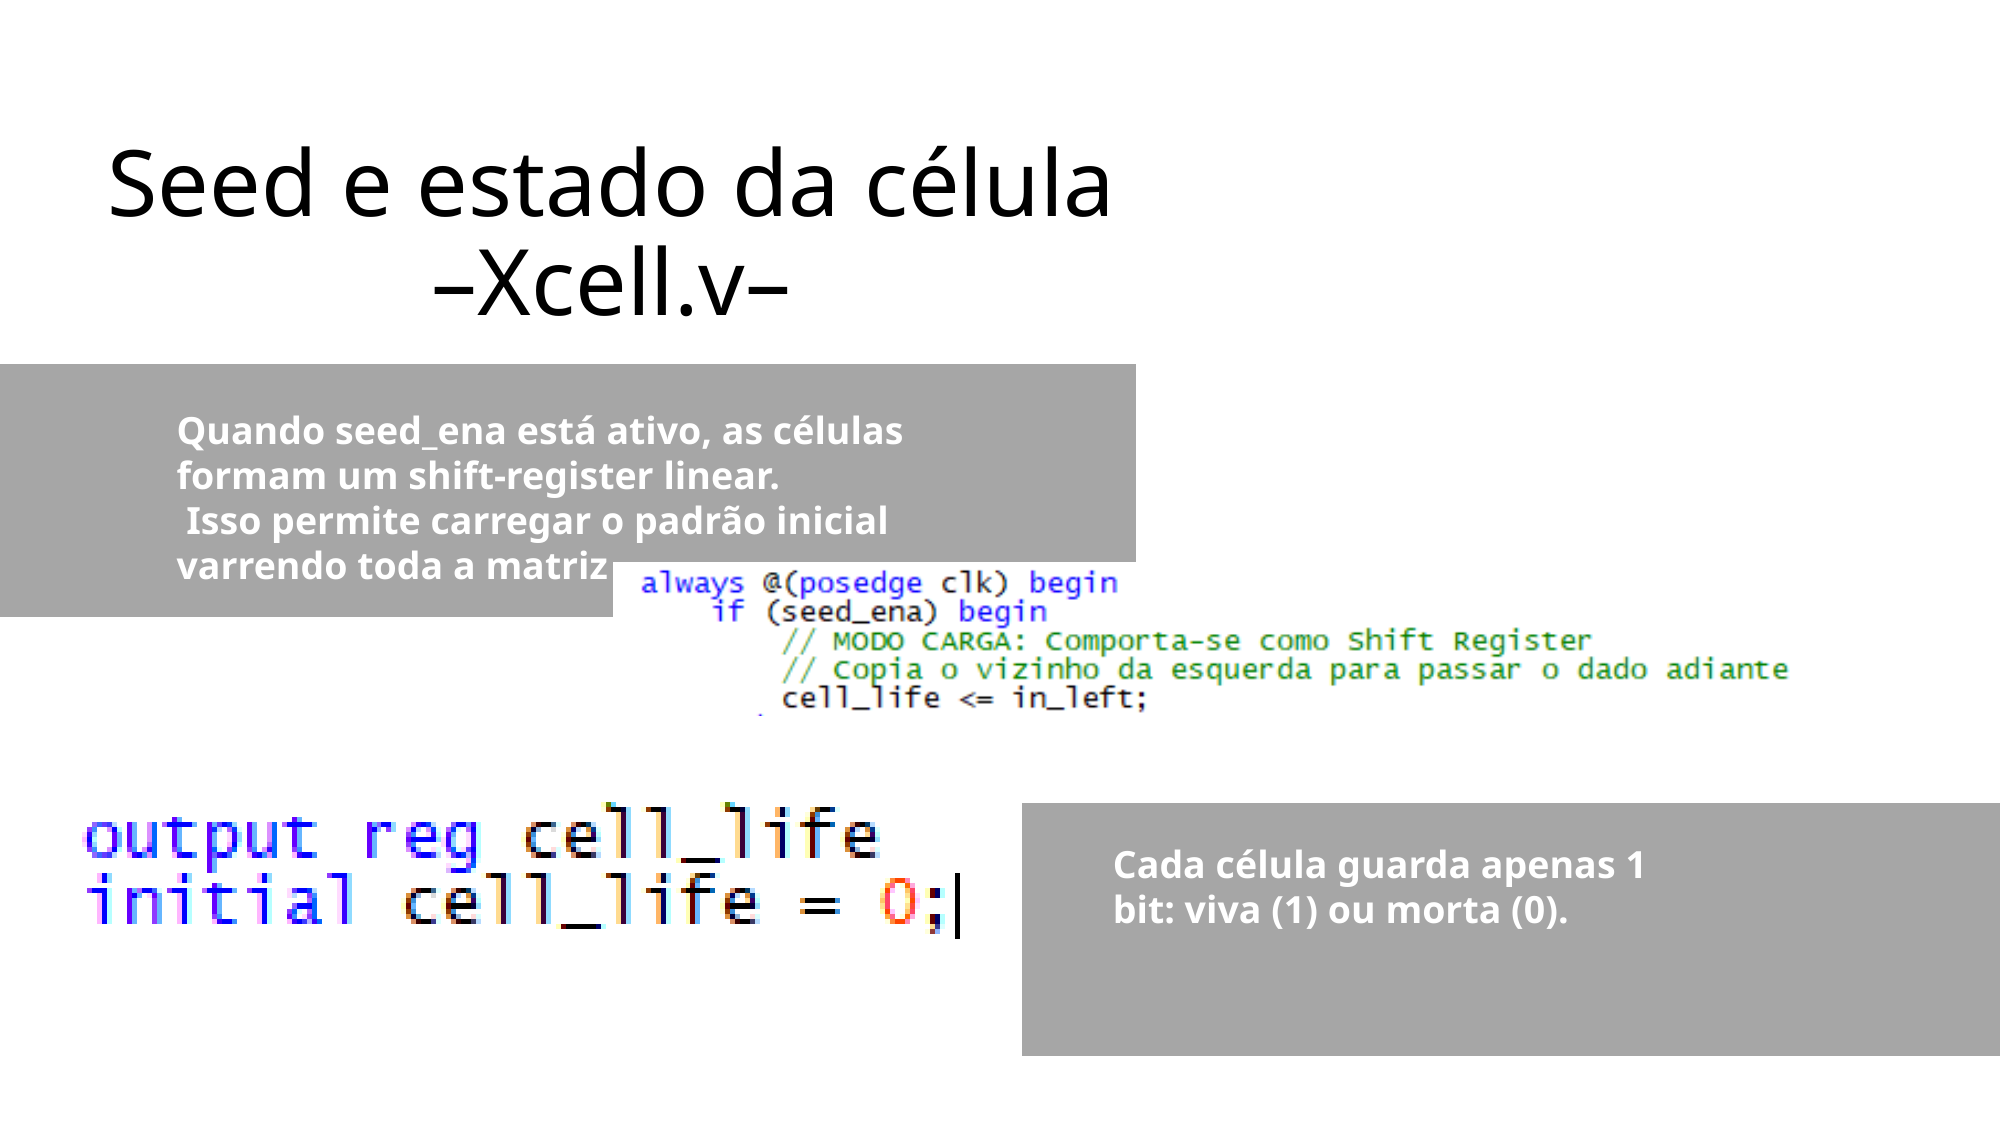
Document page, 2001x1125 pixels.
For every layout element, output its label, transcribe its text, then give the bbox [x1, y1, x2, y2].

picture [68, 802, 1000, 960]
text_box Cada célula guarda apenas 1 bit: viva (1) ou morta (0). [1097, 833, 1699, 985]
picture [613, 562, 1863, 716]
title Seed e estado da célula –Xcell.v– [84, 108, 1140, 364]
text_box [1022, 803, 2000, 1056]
text_box [0, 364, 1136, 617]
text_box Quando seed_ena está ativo, as células formam um shift-register linear. Isso permite carregar o padrão inicial varrendo toda a matriz [161, 399, 1063, 642]
